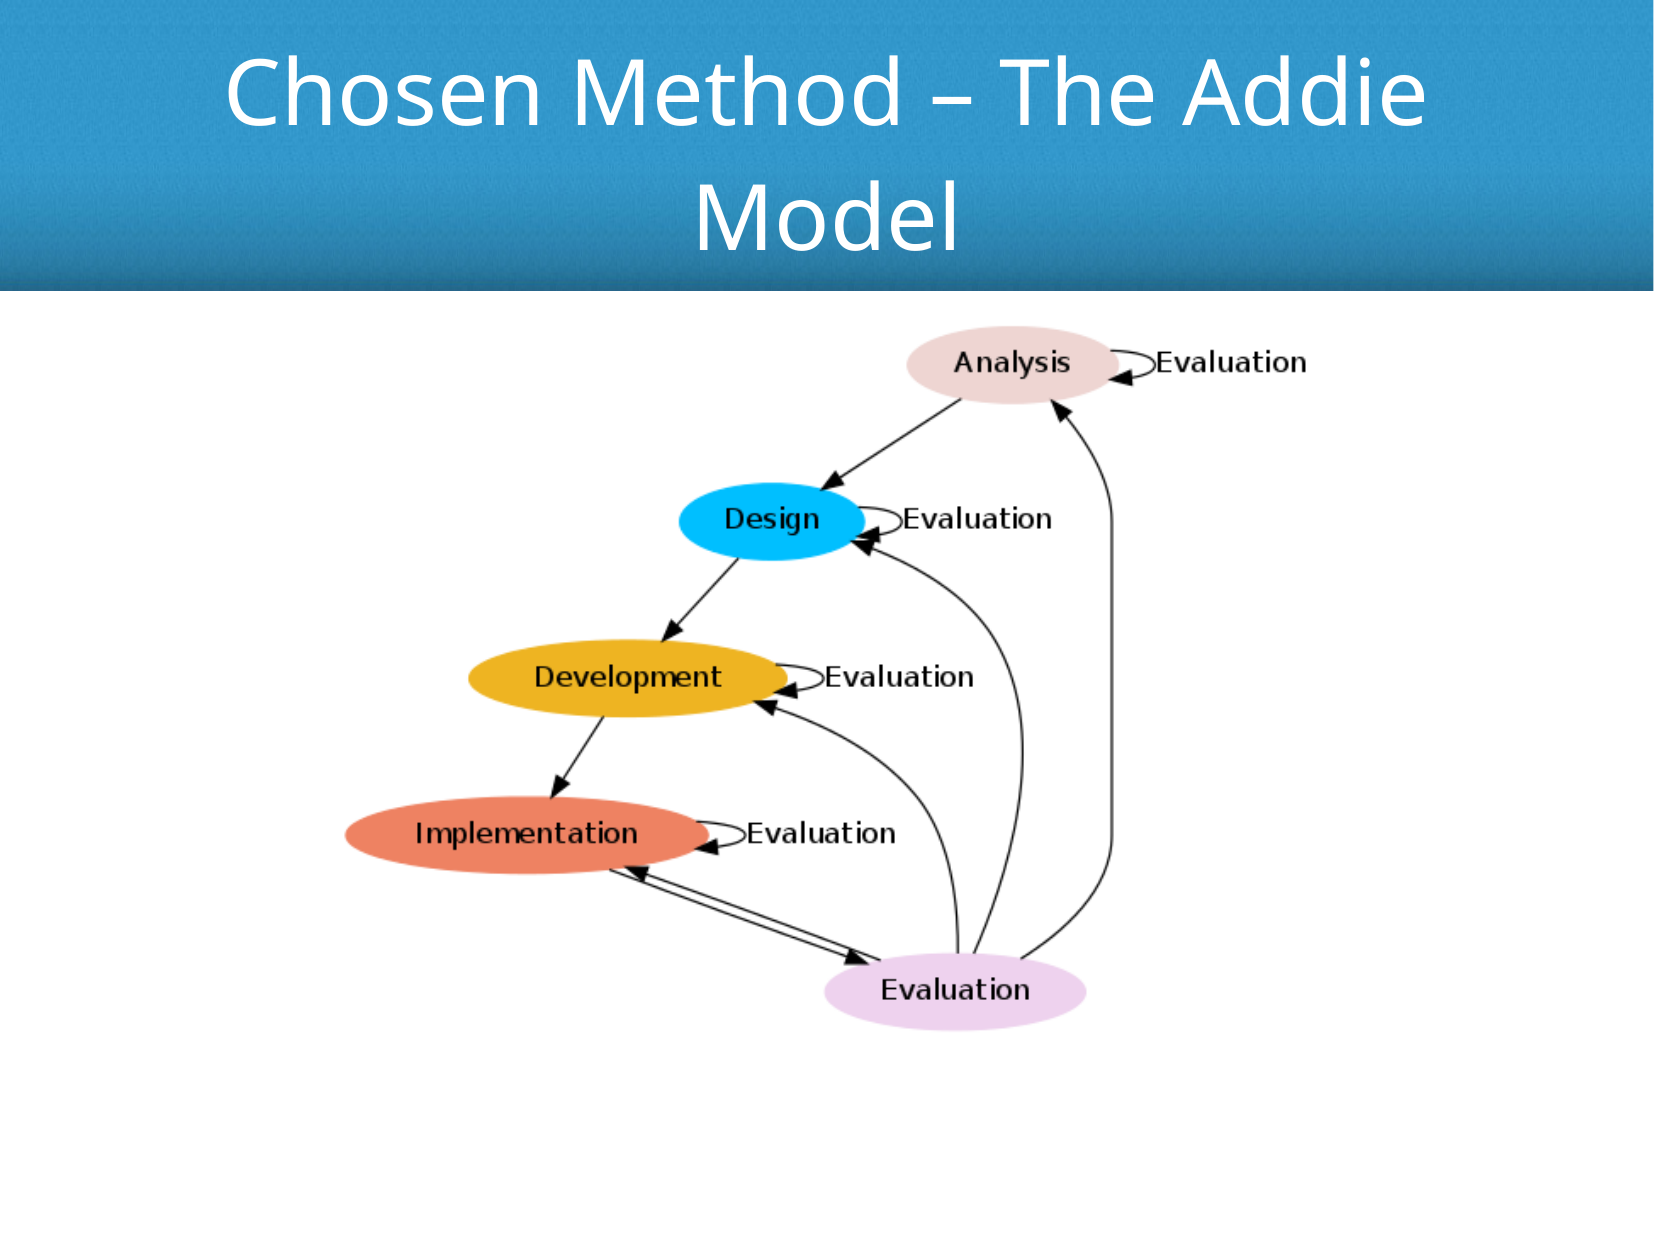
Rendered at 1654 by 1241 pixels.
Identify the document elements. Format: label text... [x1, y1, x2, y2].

title Chosen Method – The Addie Model [82, 49, 1571, 257]
picture [338, 318, 1316, 1039]
picture [0, 0, 1654, 291]
